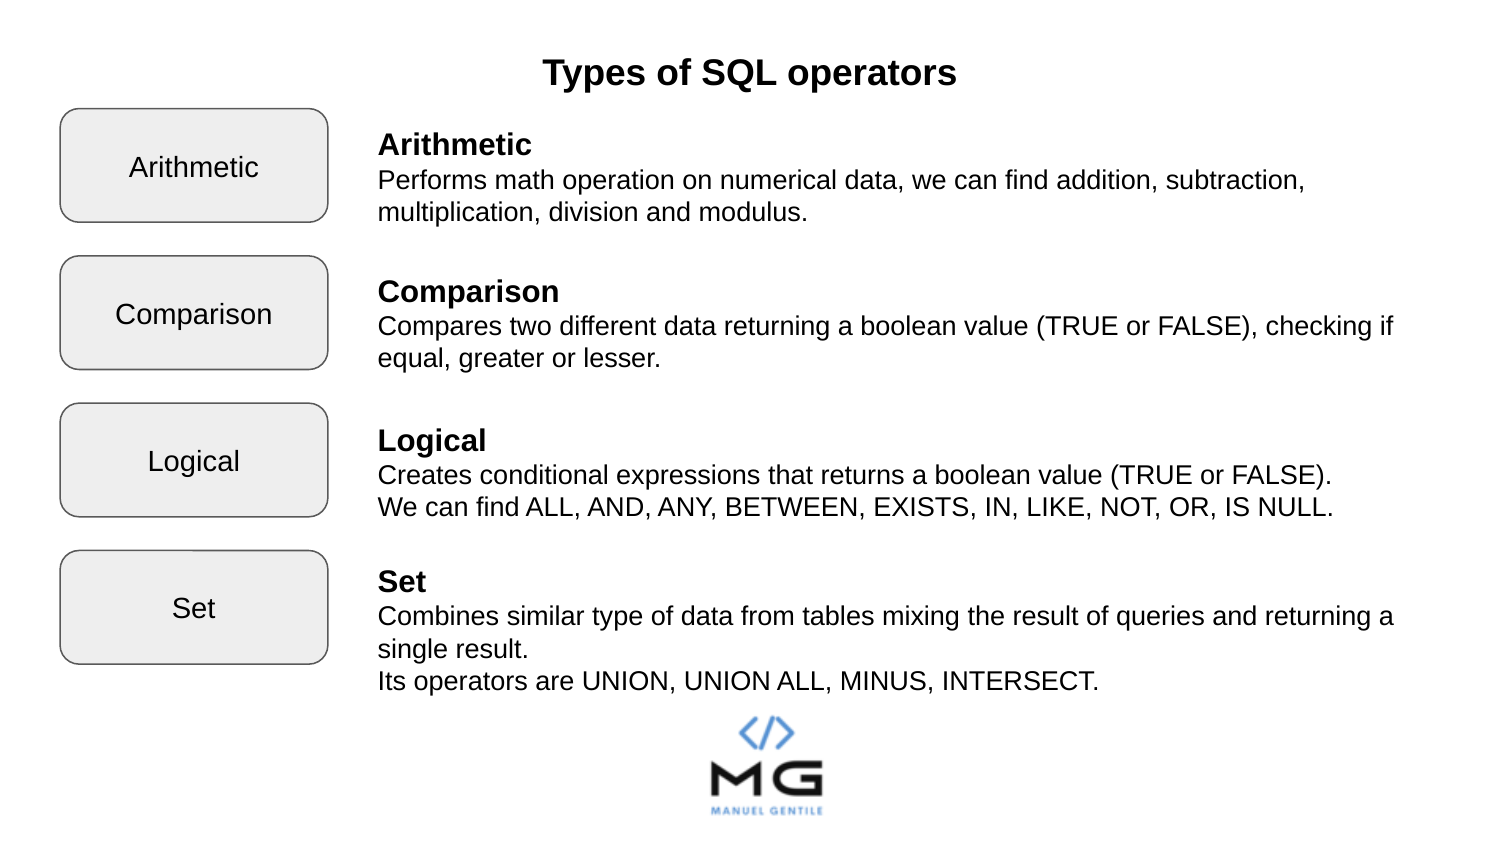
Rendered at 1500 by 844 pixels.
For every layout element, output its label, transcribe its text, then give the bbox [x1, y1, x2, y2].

text_box Comparison Compares two different data returning a boolean value (TRUE or FALSE), checking if equal, greater or lesser. [362, 255, 1449, 370]
text_box Comparison [60, 255, 328, 370]
picture [688, 687, 846, 844]
text_box Arithmetic Performs math operation on numerical data, we can find addition, subtraction, multiplication, division and modulus. [362, 109, 1449, 224]
text_box Set Combines similar type of data from tables mixing the result of queries and returning a single result. Its operators are UNION, UNION ALL, MINUS, INTERSECT. [362, 546, 1449, 660]
text_box Set [60, 550, 328, 665]
title Types of SQL operators [51, 37, 1449, 109]
text_box Logical [60, 403, 328, 517]
text_box Logical Creates conditional expressions that returns a boolean value (TRUE or FALSE). We can find ALL, AND, ANY, BETWEEN, EXISTS, IN, LIKE, NOT, OR, IS NULL. [362, 404, 1449, 519]
text_box Arithmetic [60, 108, 328, 223]
